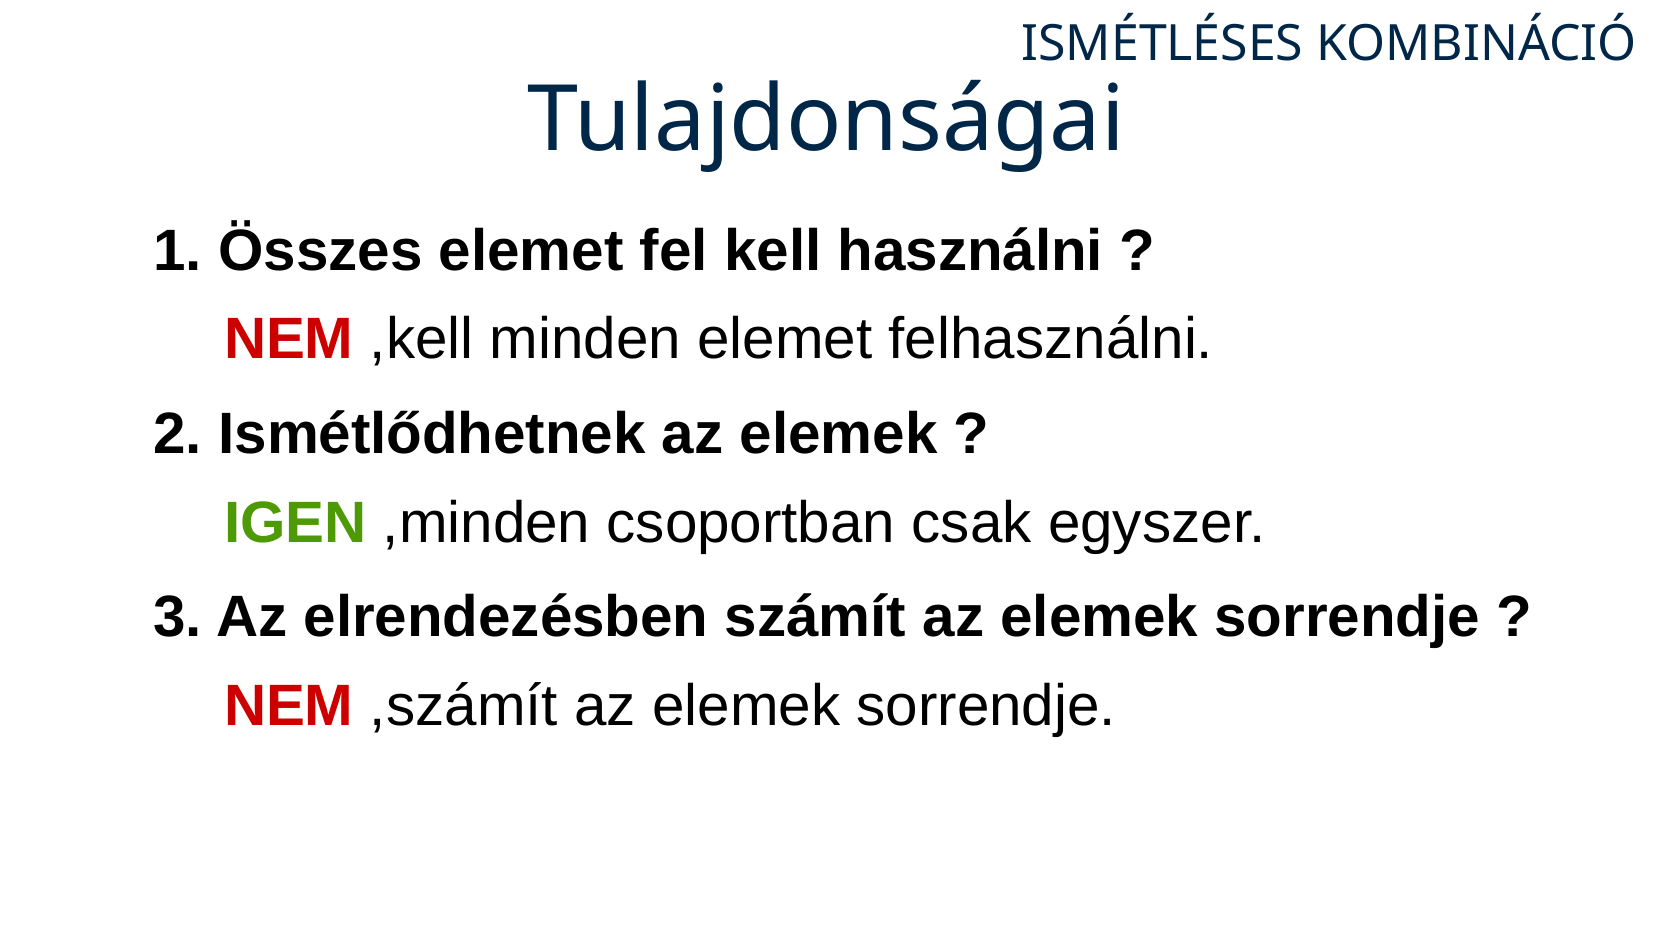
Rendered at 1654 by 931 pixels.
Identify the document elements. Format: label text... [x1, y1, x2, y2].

title ISMÉTLÉSES KOMBINÁCIÓ [1005, 0, 1654, 144]
title Tulajdonságai [82, 37, 1571, 193]
list 1. Összes elemet fel kell használni ? NEM ,kell minden elemet felhasználni. 2. Ismétlődhetnek az elemek ? IGEN ,minden csoportban csak egyszer. 3. Az elrendezésben számít az elemek sorrendje ? NEM ,számít az elemek sorrendje. [82, 217, 1571, 841]
